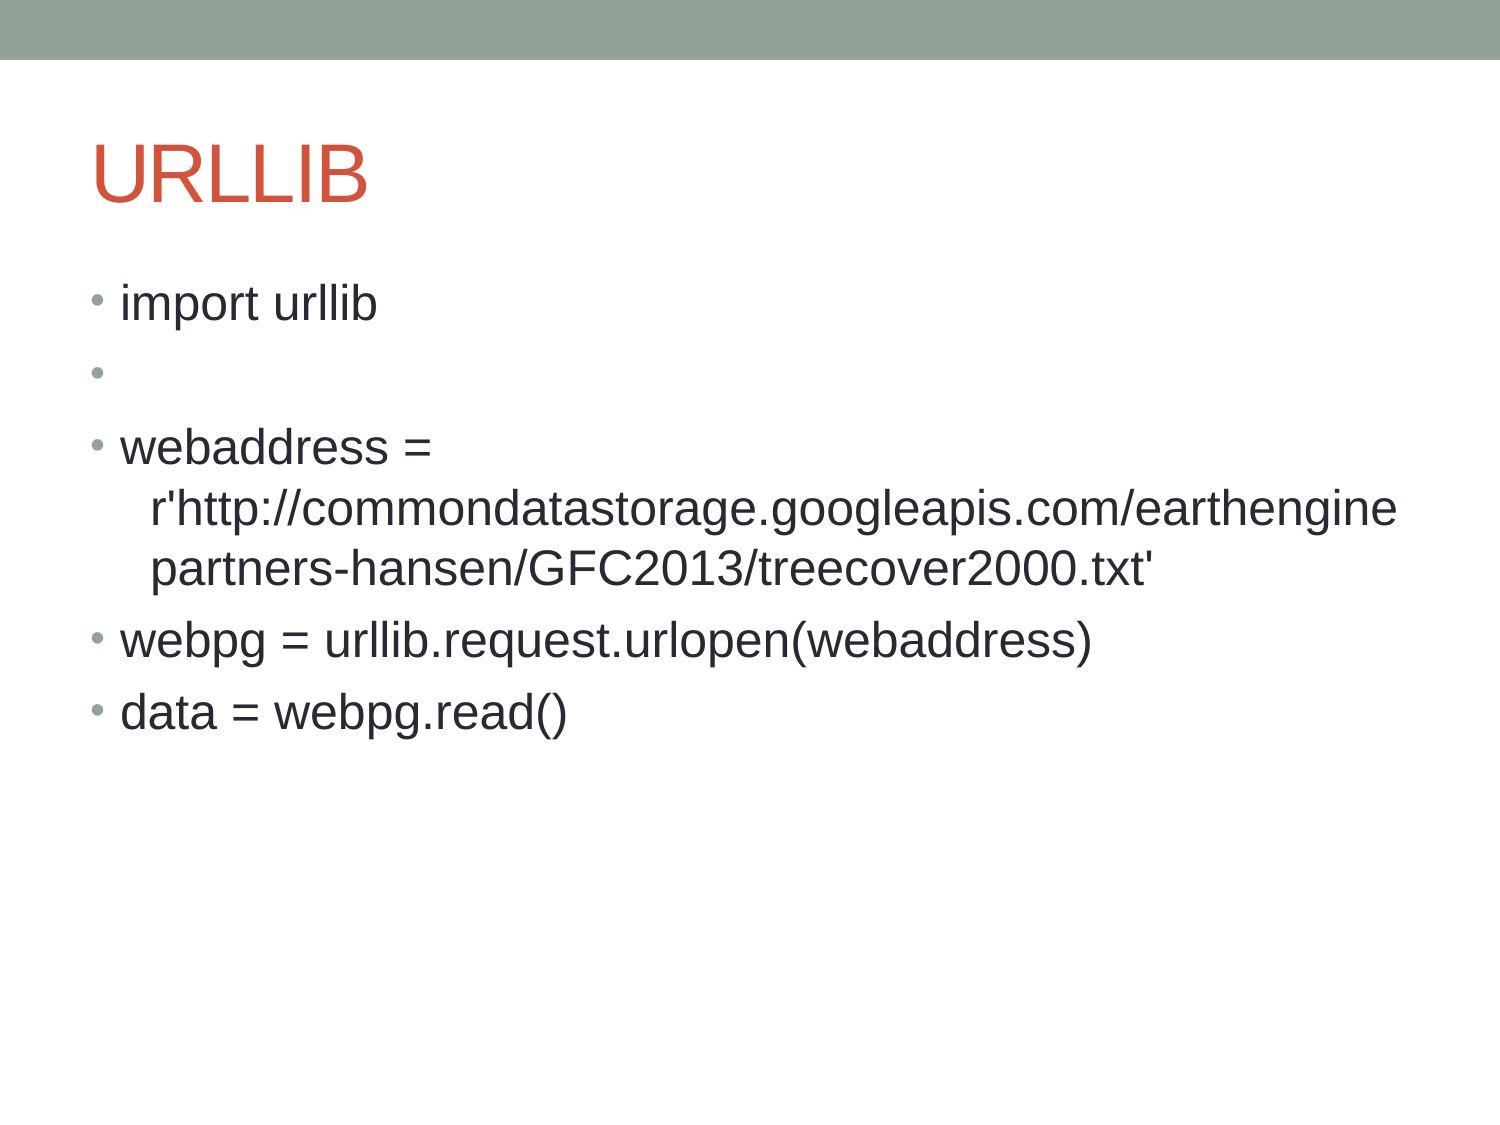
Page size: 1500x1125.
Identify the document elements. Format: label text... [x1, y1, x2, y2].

title URLLIB [75, 87, 1426, 251]
list import urllib webaddress = r'http://commondatastorage.googleapis.com/earthenginepartners-hansen/GFC2013/treecover2000.txt' webpg = urllib.request.urlopen(webaddress) data = webpg.read() [75, 262, 1426, 1063]
